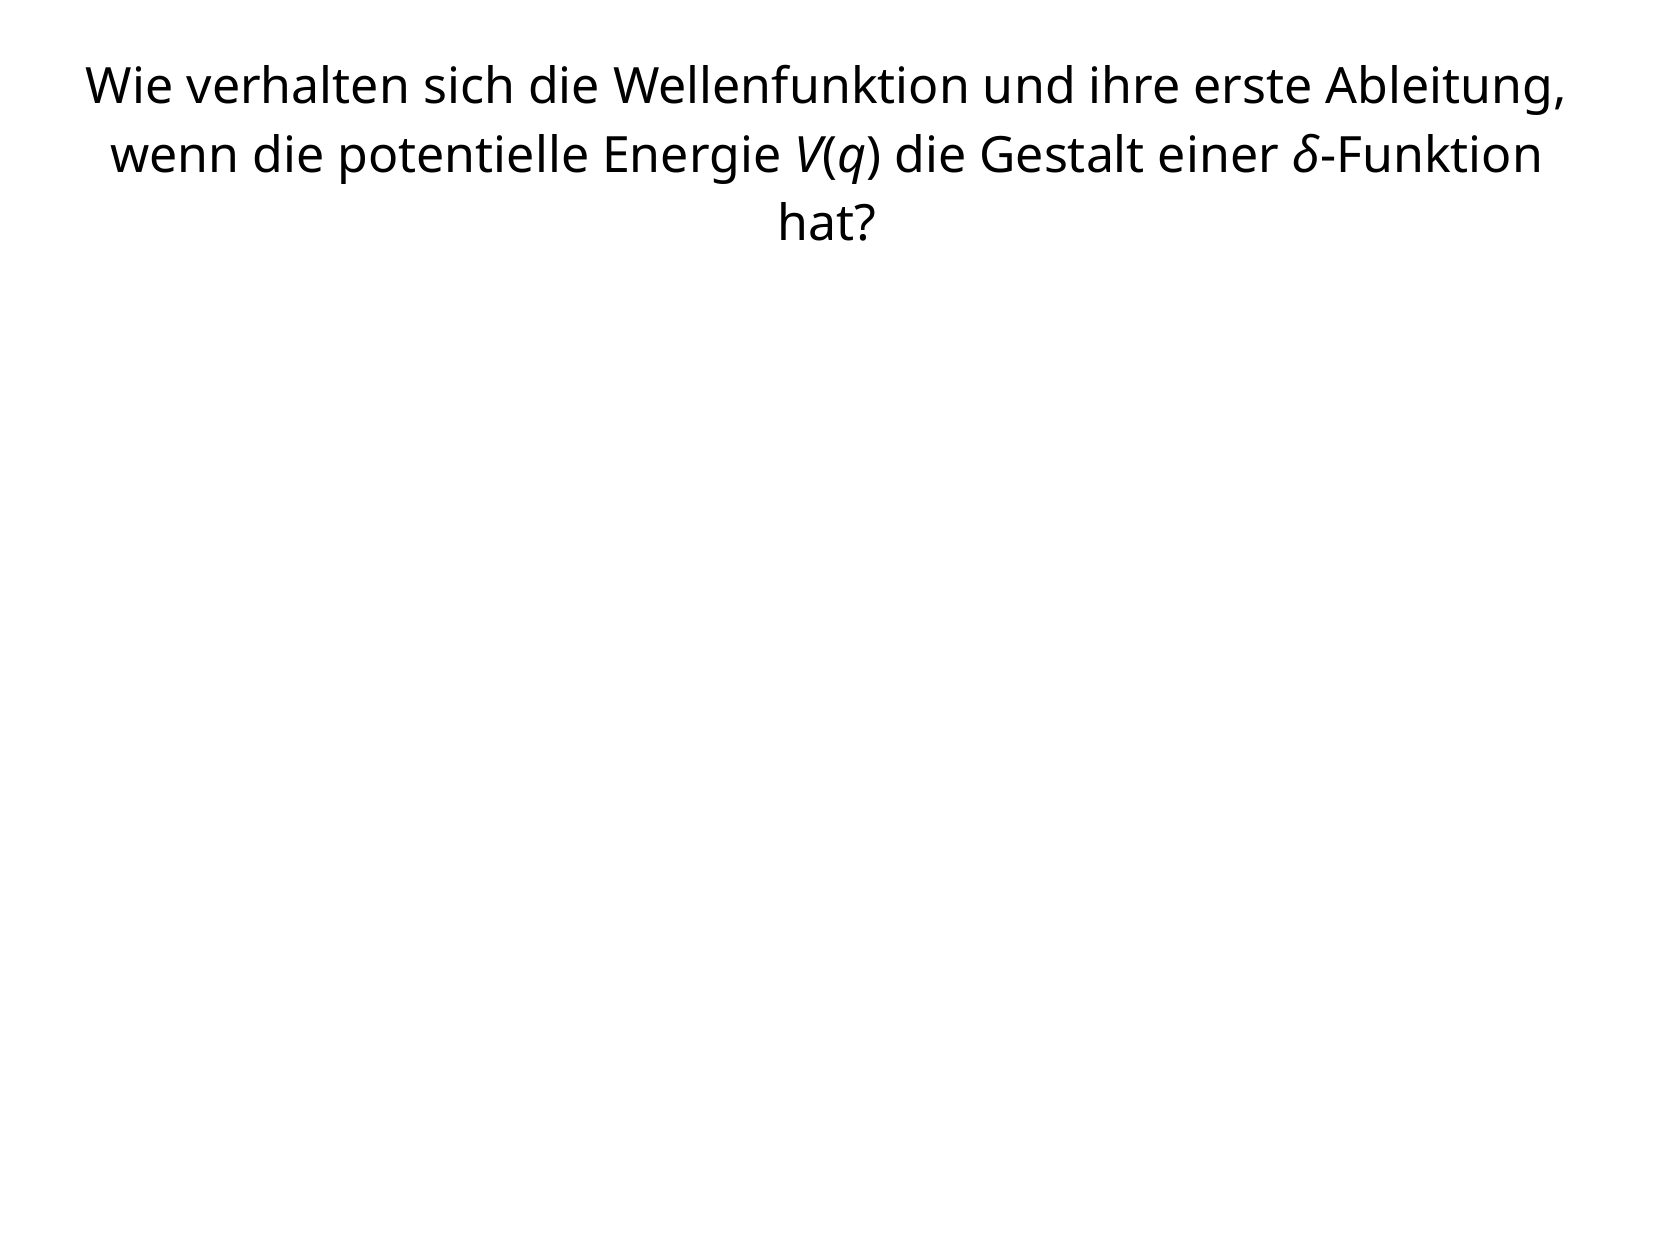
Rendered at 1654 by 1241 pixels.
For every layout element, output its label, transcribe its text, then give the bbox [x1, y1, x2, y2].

title Wie verhalten sich die Wellenfunktion und ihre erste Ableitung, wenn die potentielle Energie V(q) die Gestalt einer δ-Funktion hat? [82, 49, 1571, 257]
